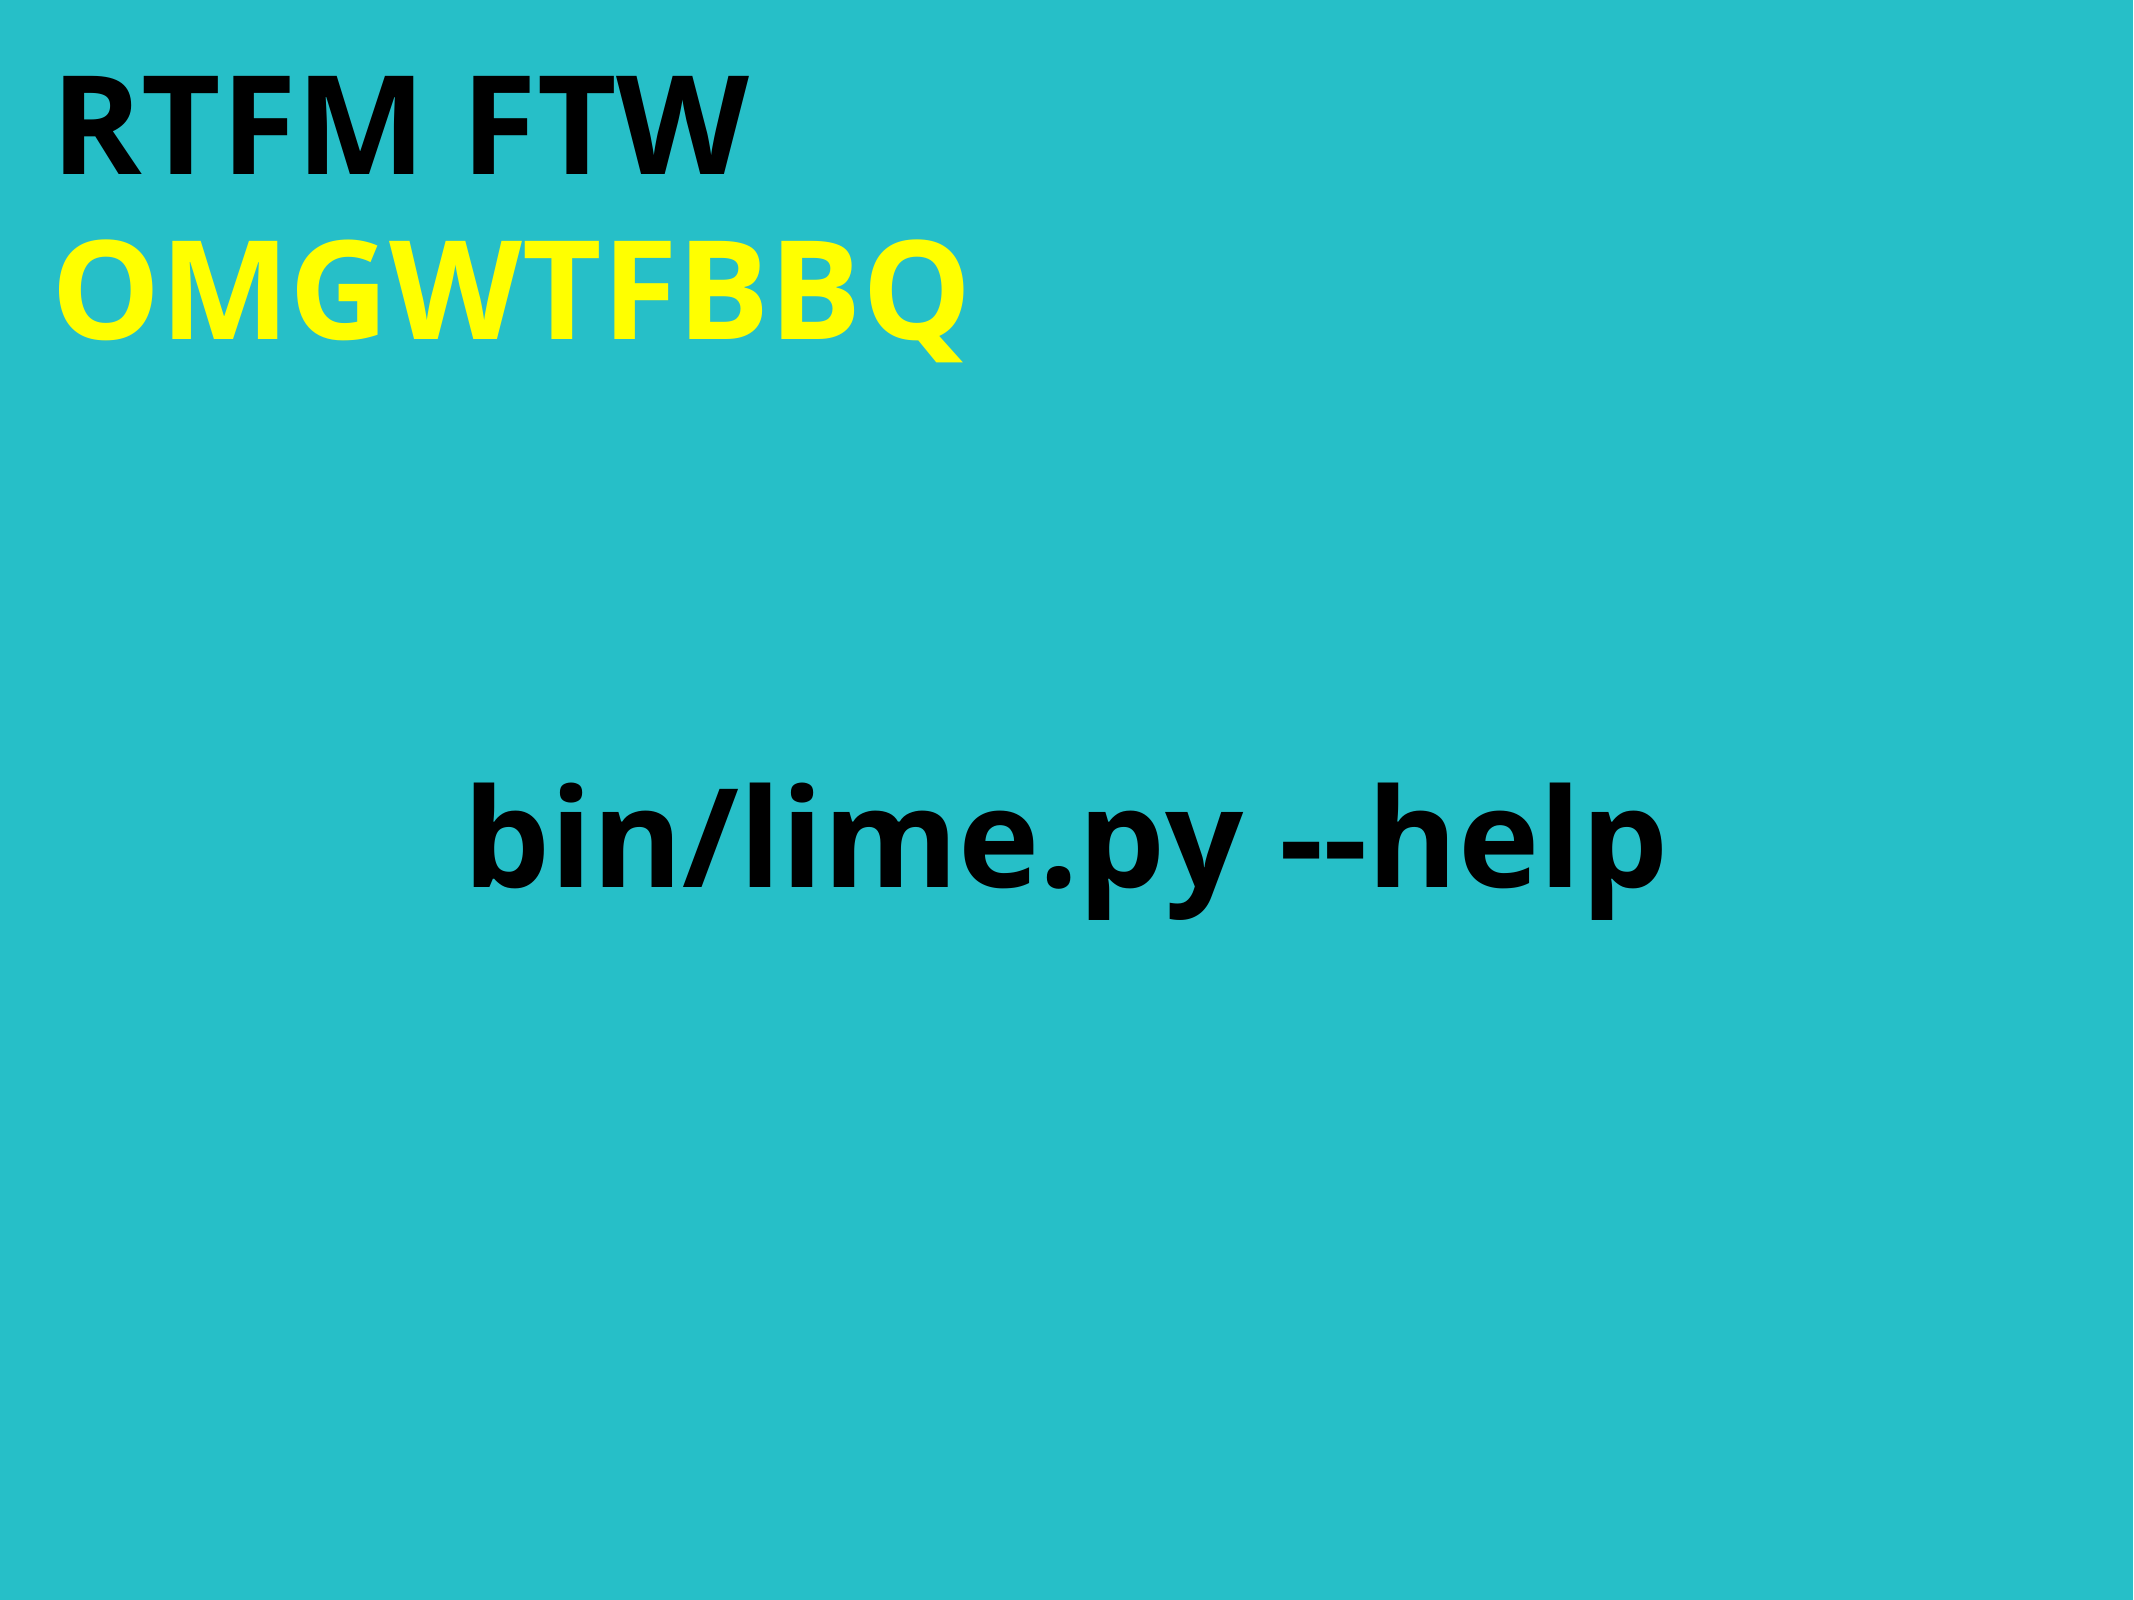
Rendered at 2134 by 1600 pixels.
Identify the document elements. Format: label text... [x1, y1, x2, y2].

text_box bin/lime.py --help [0, 750, 2134, 976]
text_box RTFM FTW OMGWTFBBQ [41, 37, 2101, 483]
